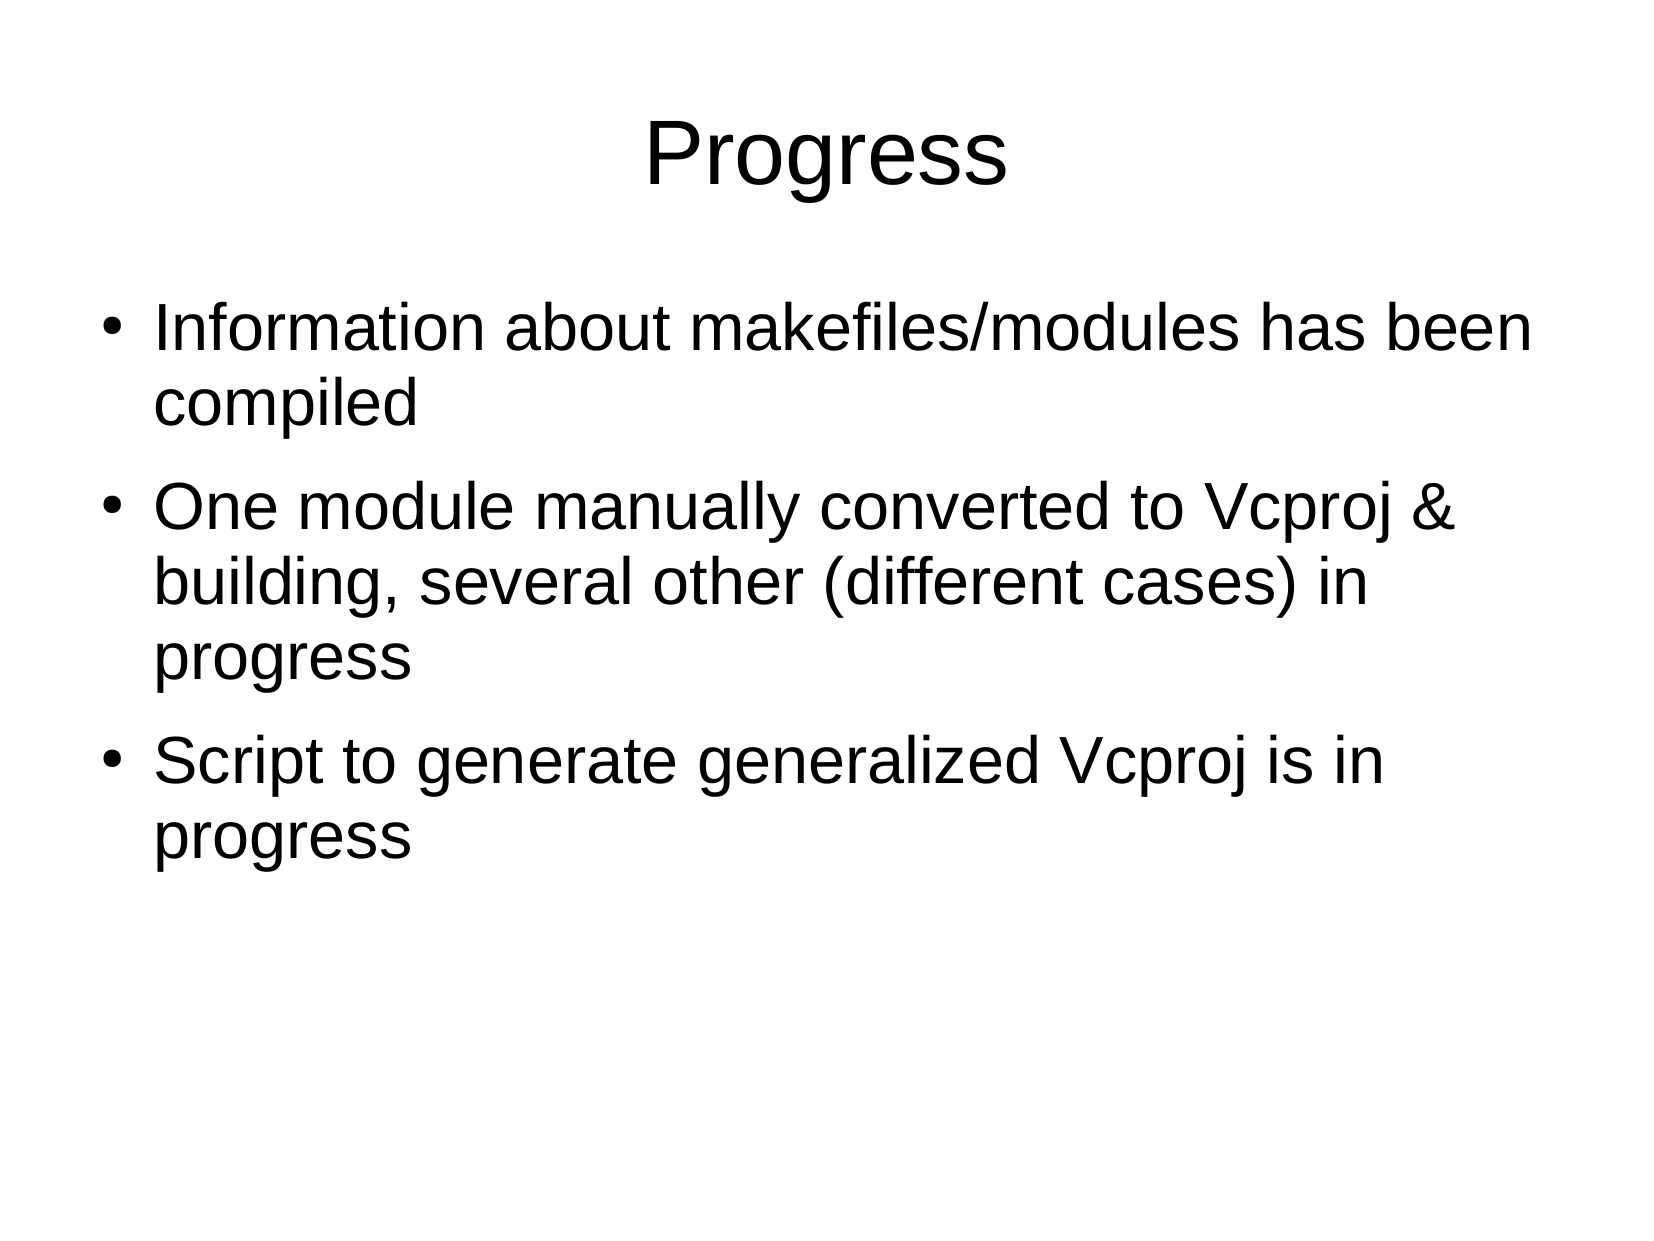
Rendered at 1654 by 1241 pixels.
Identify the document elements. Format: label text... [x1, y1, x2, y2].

title Progress [82, 49, 1571, 257]
list Information about makefiles/modules has been compiled One module manually converted to Vcproj & building, several other (different cases) in progress Script to generate generalized Vcproj is in progress [82, 290, 1571, 1109]
